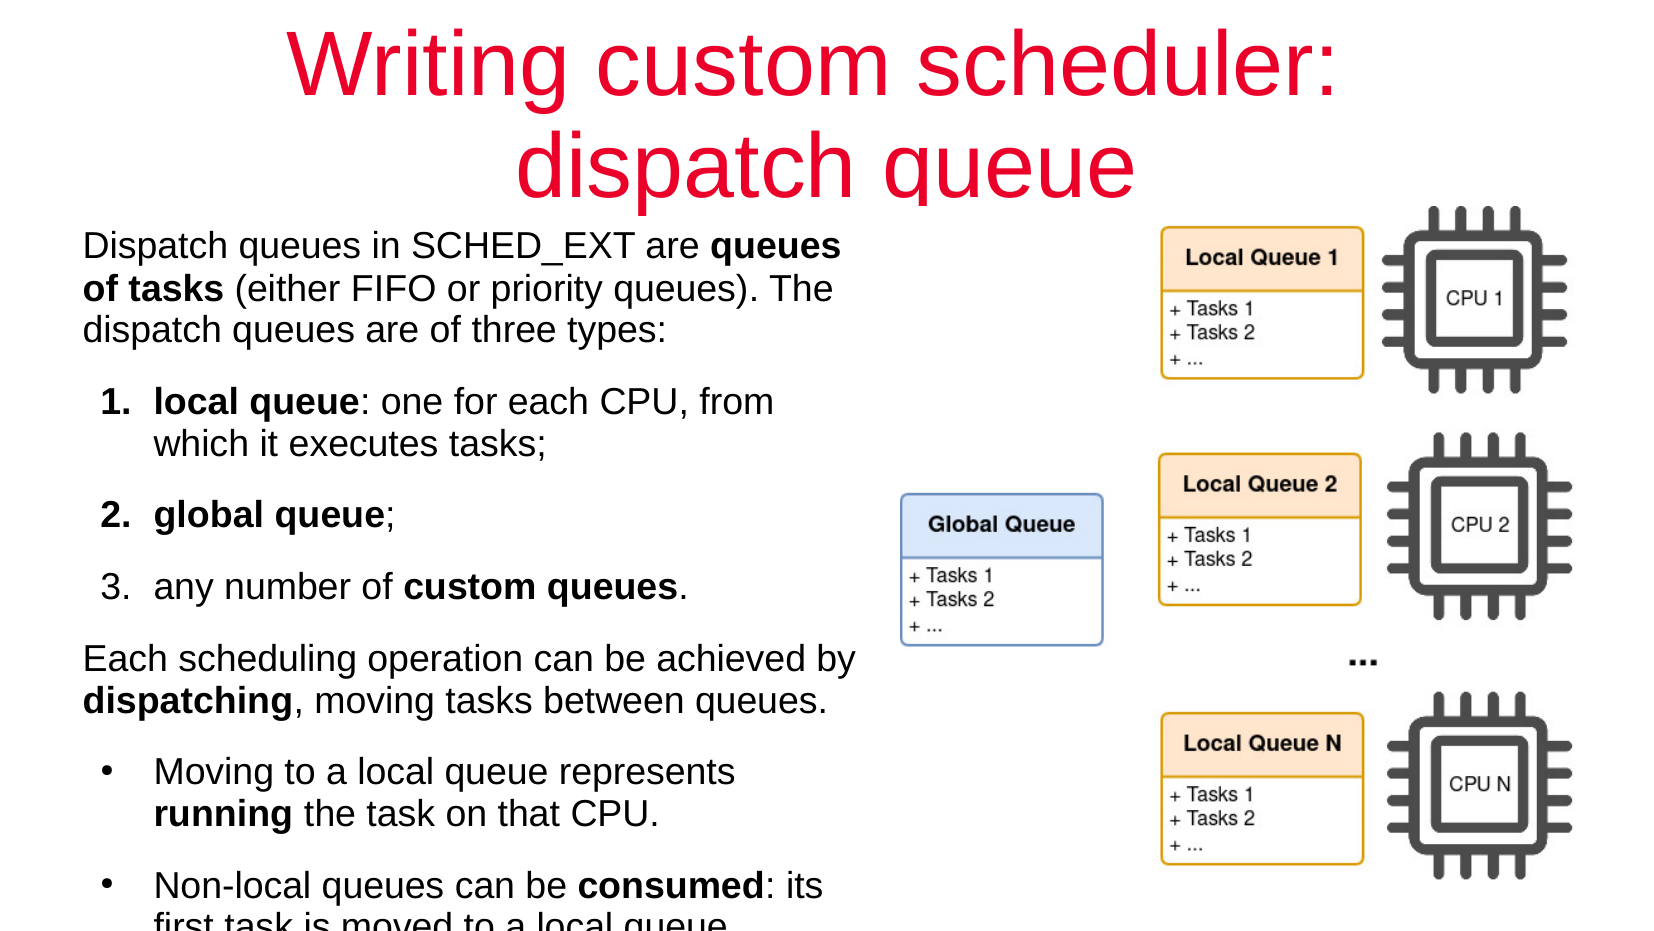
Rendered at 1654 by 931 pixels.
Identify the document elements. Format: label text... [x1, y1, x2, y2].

picture [900, 206, 1576, 882]
list Dispatch queues in SCHED_EXT are queues of tasks (either FIFO or priority queues). The dispatch queues are of three types: local queue: one for each CPU, from which it executes tasks; global queue; any number of custom queues. Each scheduling operation can be achieved by dispatching, moving tasks between queues. Moving to a local queue represents running the task on that CPU. Non-local queues can be consumed: its first task is moved to a local queue. [82, 225, 863, 901]
title Writing custom scheduler: dispatch queue [82, 22, 1571, 207]
